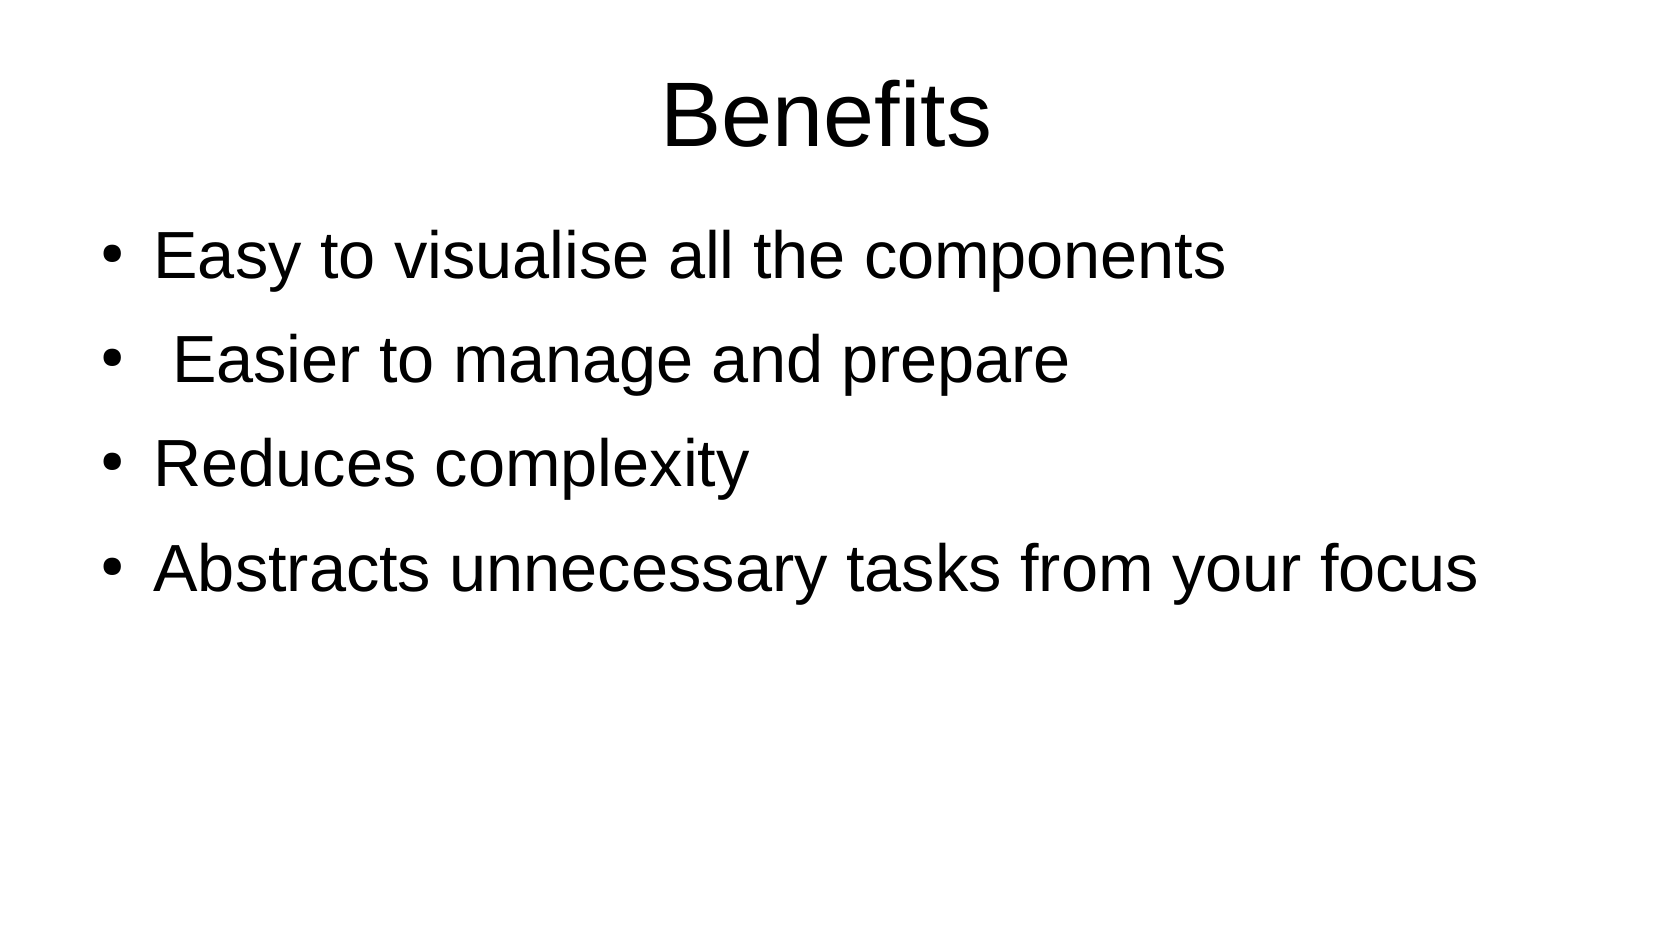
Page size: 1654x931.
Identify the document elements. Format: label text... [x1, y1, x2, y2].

list Easy to visualise all the components Easier to manage and prepare Reduces complexity Abstracts unnecessary tasks from your focus [82, 217, 1571, 758]
title Benefits [82, 37, 1571, 193]
